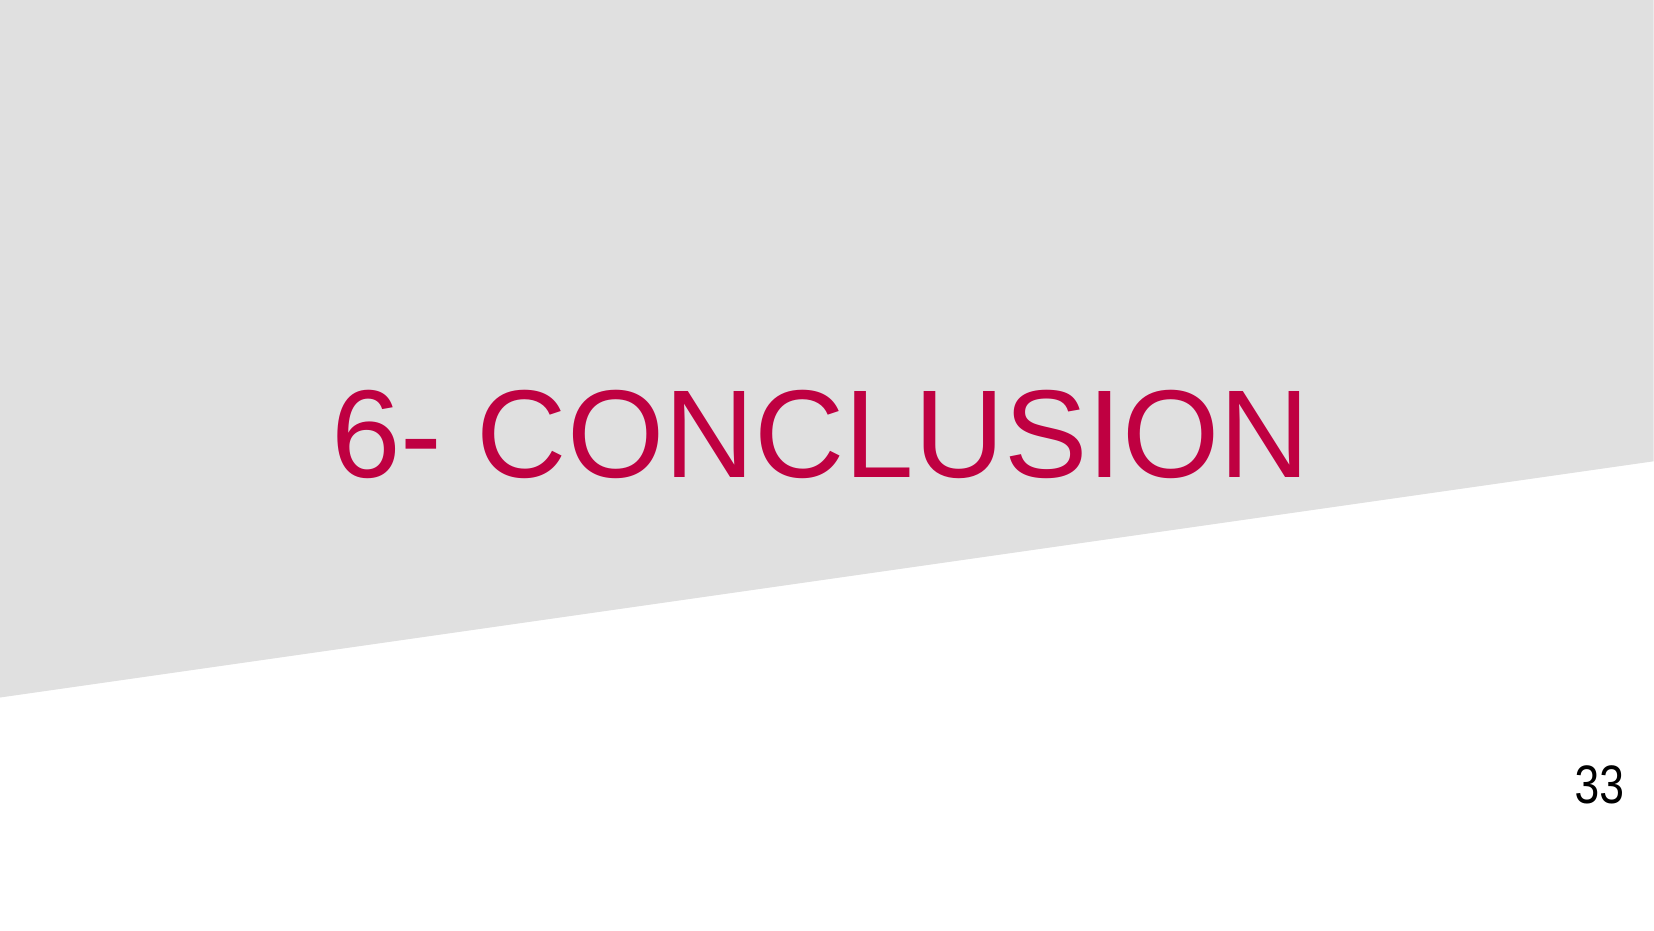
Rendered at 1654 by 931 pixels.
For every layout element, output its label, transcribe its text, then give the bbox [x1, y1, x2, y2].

subtitle 6- CONCLUSION [82, 70, 1560, 797]
